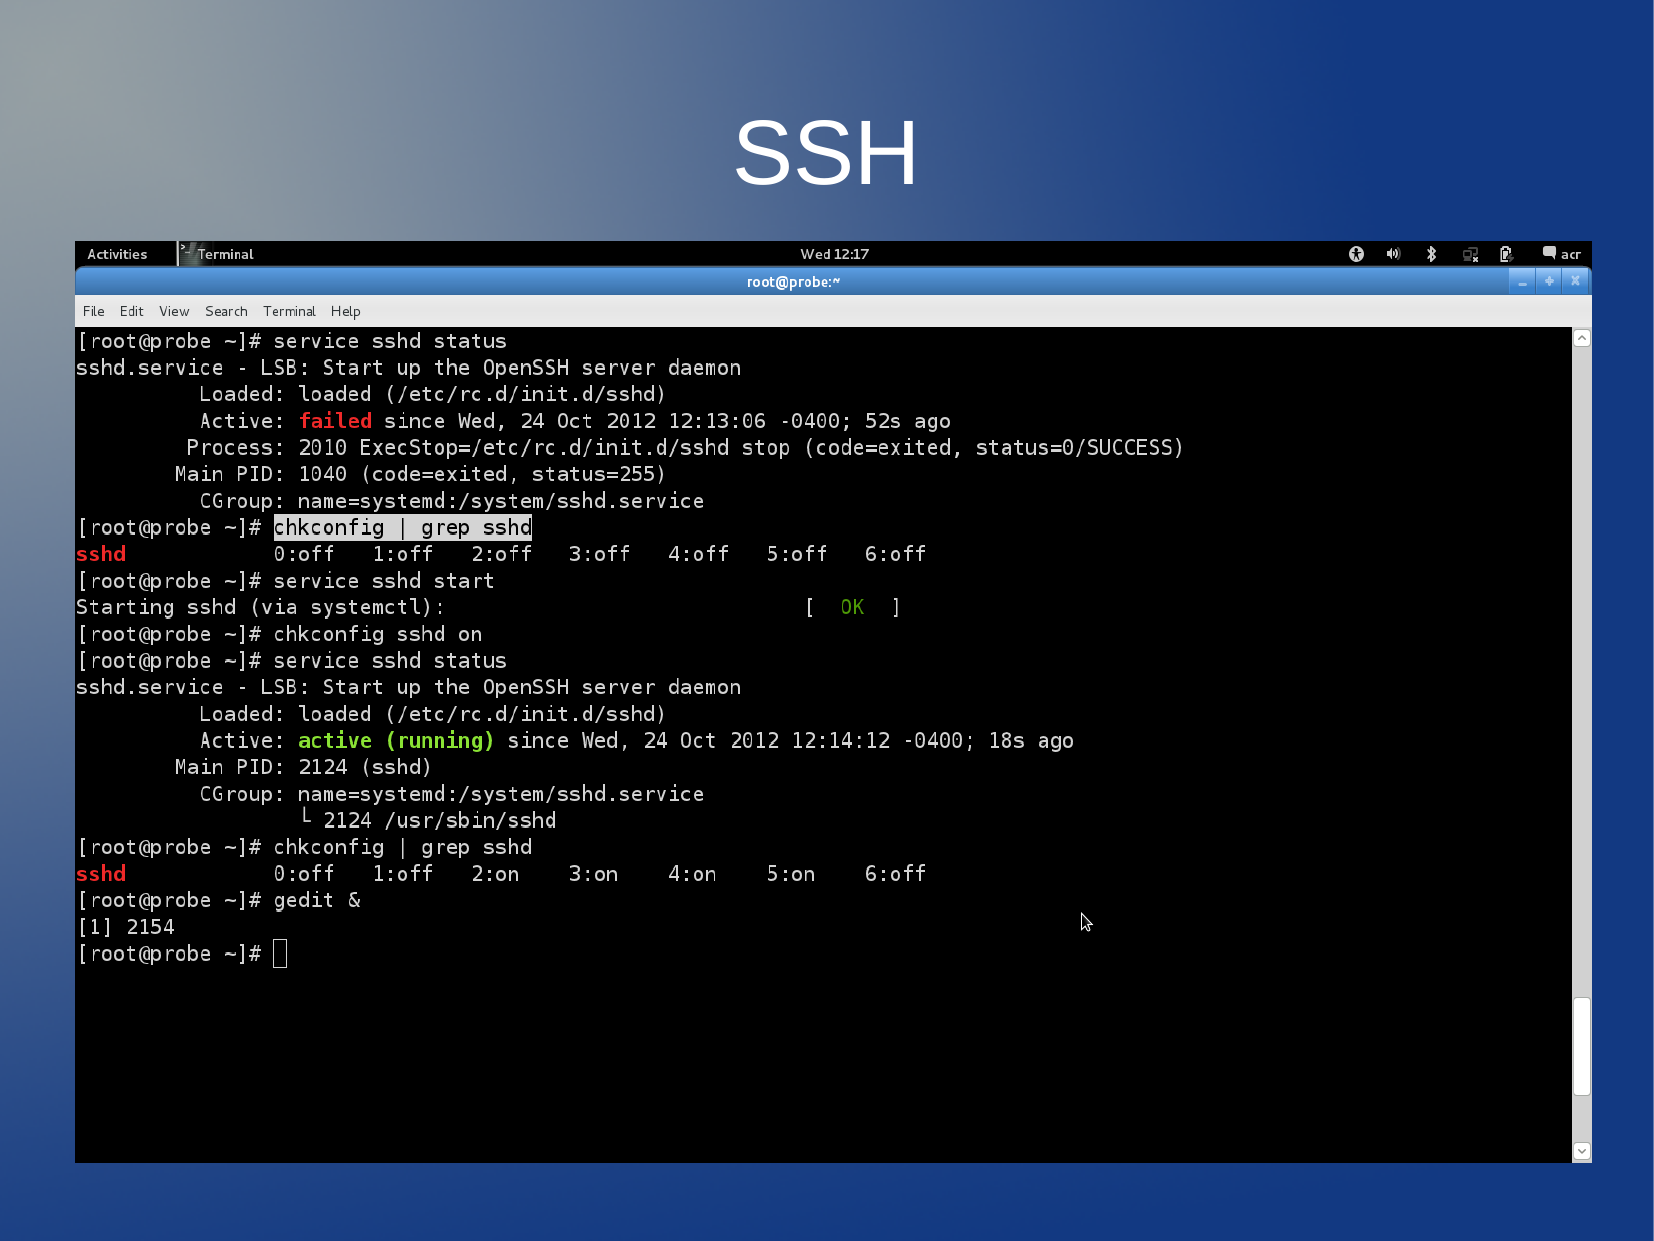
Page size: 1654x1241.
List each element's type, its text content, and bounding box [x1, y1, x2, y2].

title SSH [82, 49, 1571, 241]
picture [0, 0, 1654, 1241]
